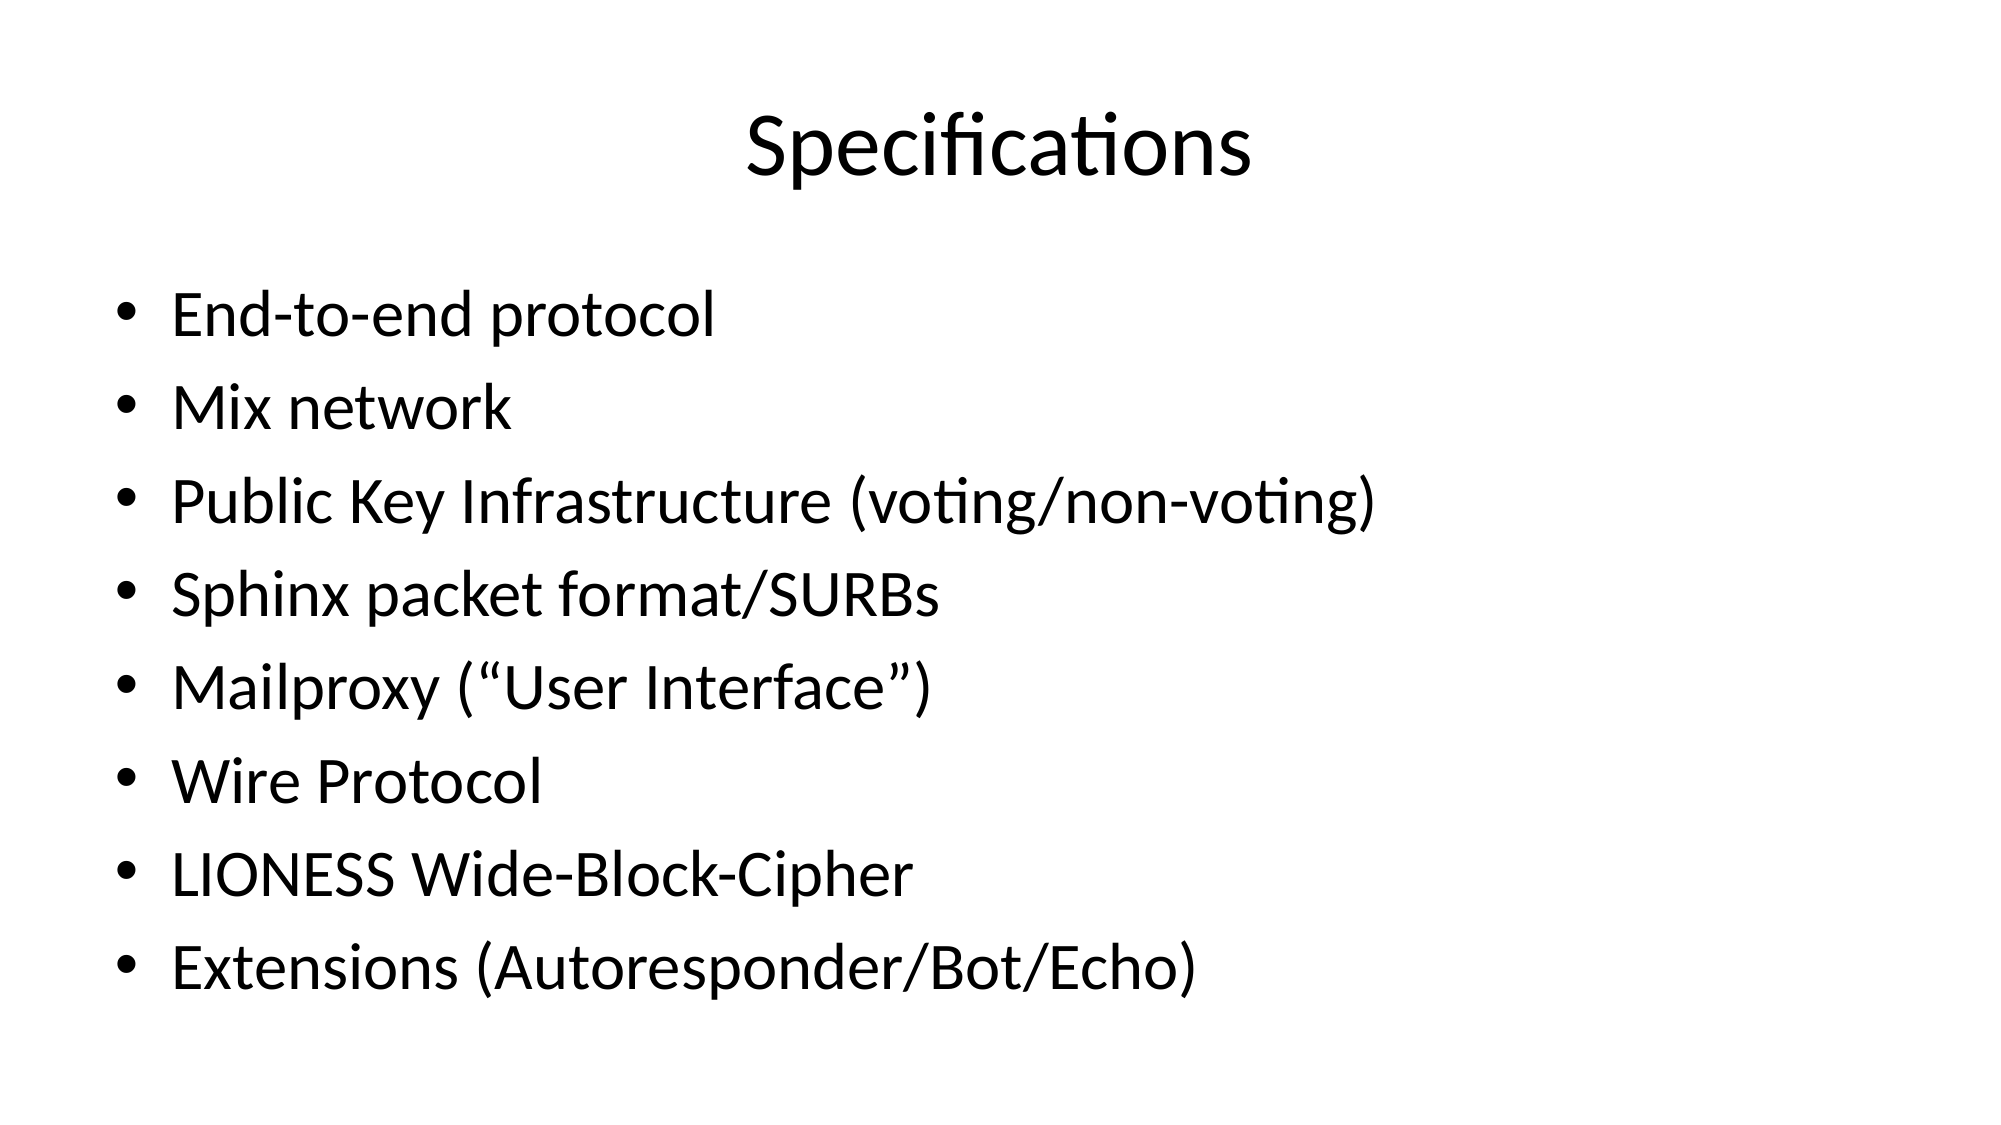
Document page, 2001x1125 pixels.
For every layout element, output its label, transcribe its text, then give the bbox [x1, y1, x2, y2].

text_box End-to-end protocol Mix network Public Key Infrastructure (voting/non-voting) Sphinx packet format/SURBs Mailproxy (“User Interface”) Wire Protocol LIONESS Wide-Block-Cipher Extensions (Autoresponder/Bot/Echo) [99, 262, 1900, 1005]
text_box Specifications [99, 45, 1900, 233]
